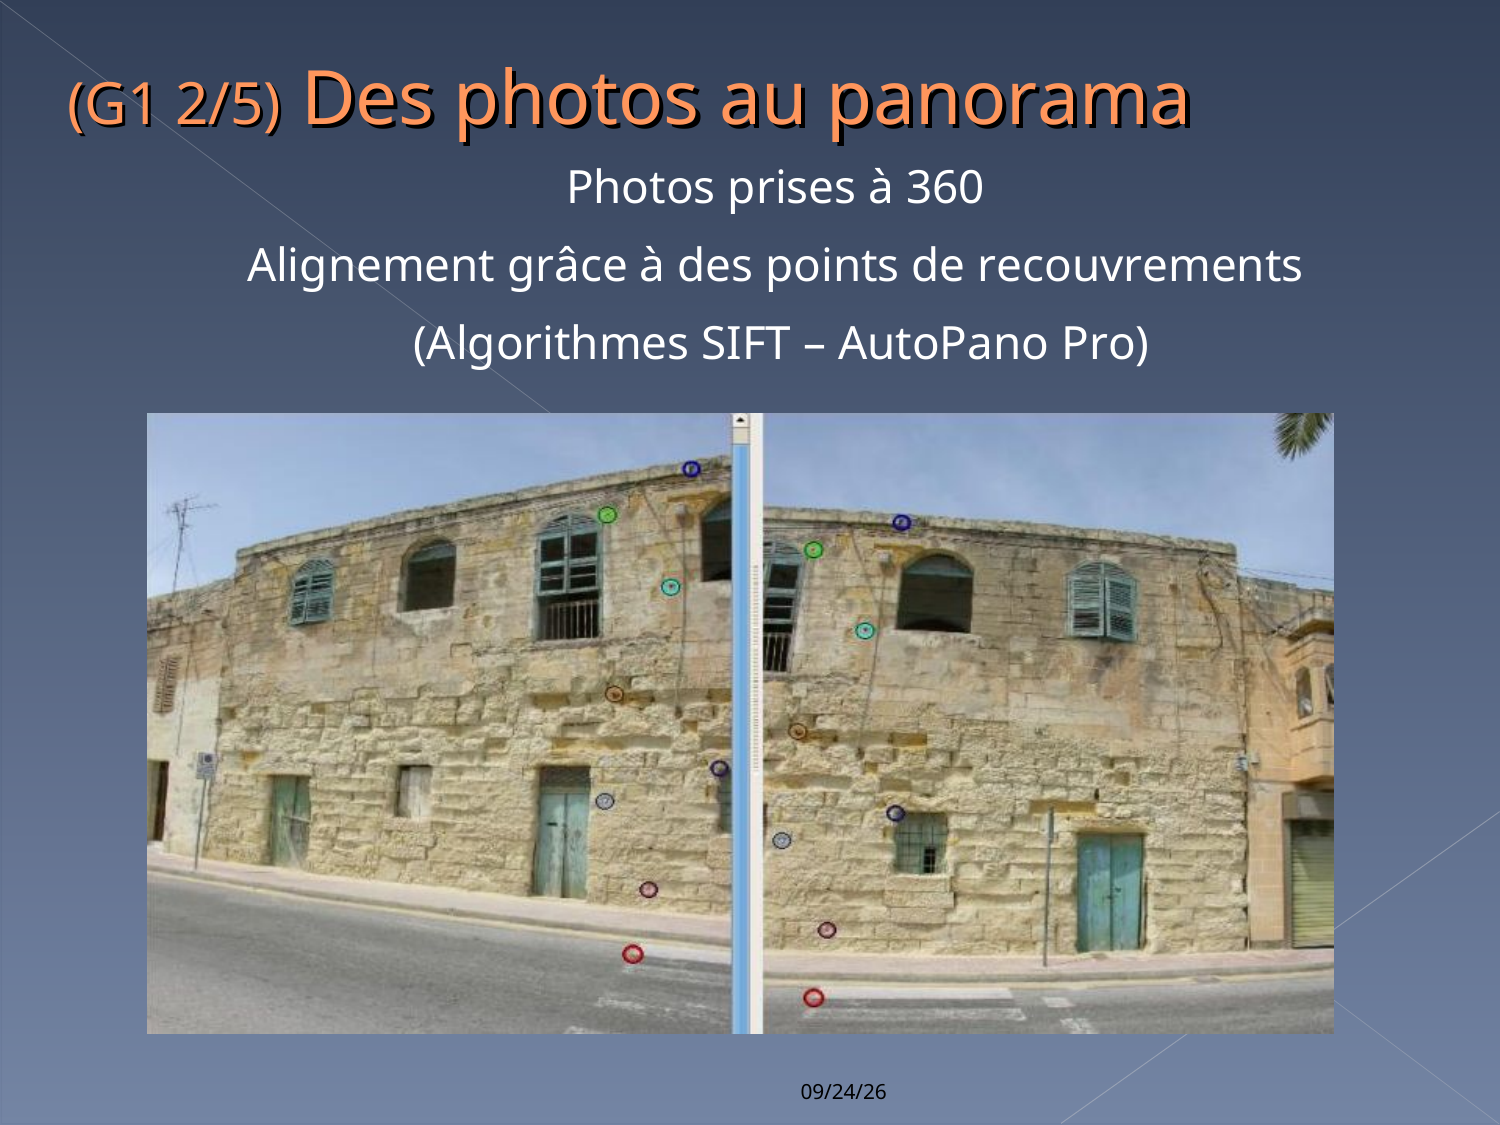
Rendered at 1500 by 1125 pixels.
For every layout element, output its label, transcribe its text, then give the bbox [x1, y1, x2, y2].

subtitle Photos prises à 360 Alignement grâce à des points de recouvrements (Algorithmes SIFT – AutoPano Pro) [0, 147, 1477, 380]
title (G1 2/5) Des photos au panorama [67, 46, 1418, 144]
picture [147, 413, 1334, 1034]
